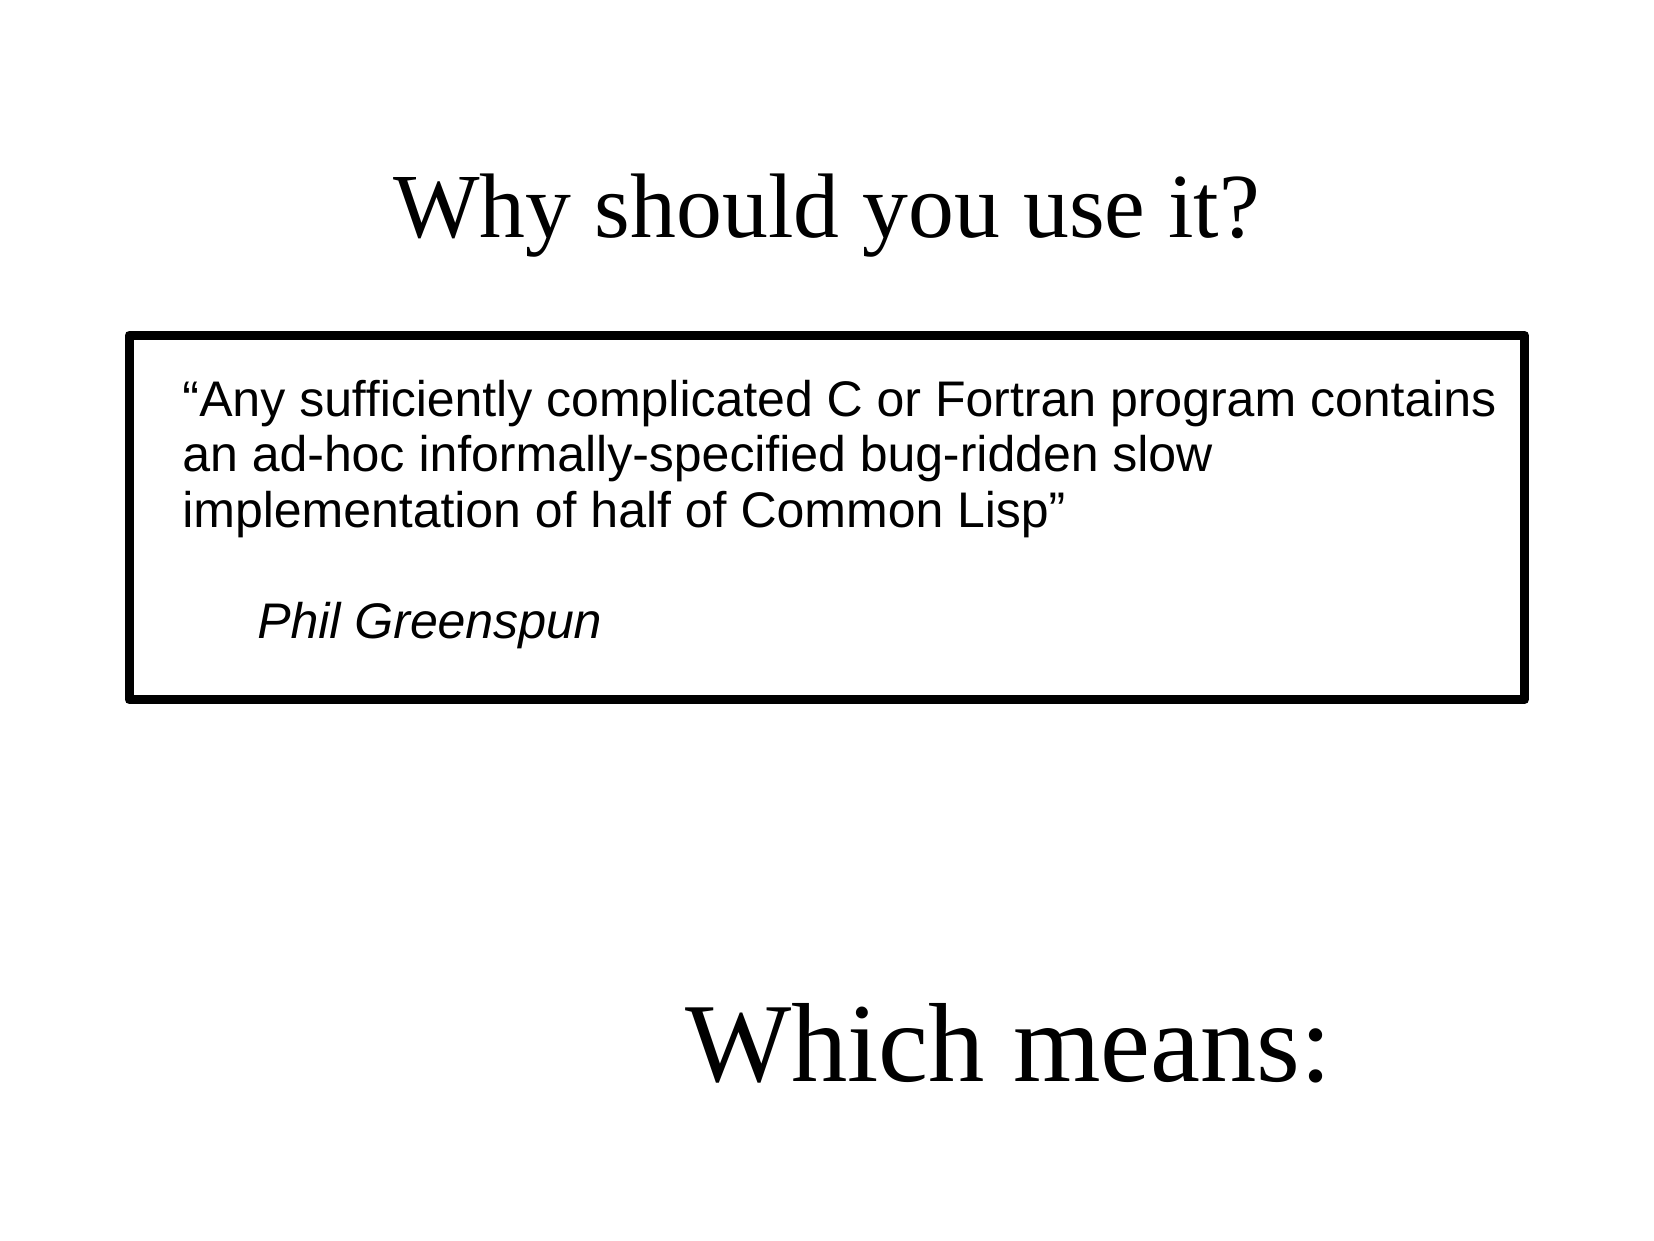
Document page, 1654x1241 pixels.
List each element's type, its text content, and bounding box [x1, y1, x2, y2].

title Why should you use it? [121, 102, 1534, 311]
text_box “Any sufficiently complicated C or Fortran program contains an ad-hoc informally-specified bug-ridden slow implementation of half of Common Lisp” Phil Greenspun [182, 370, 1504, 665]
text_box Which means: [685, 981, 1333, 1107]
